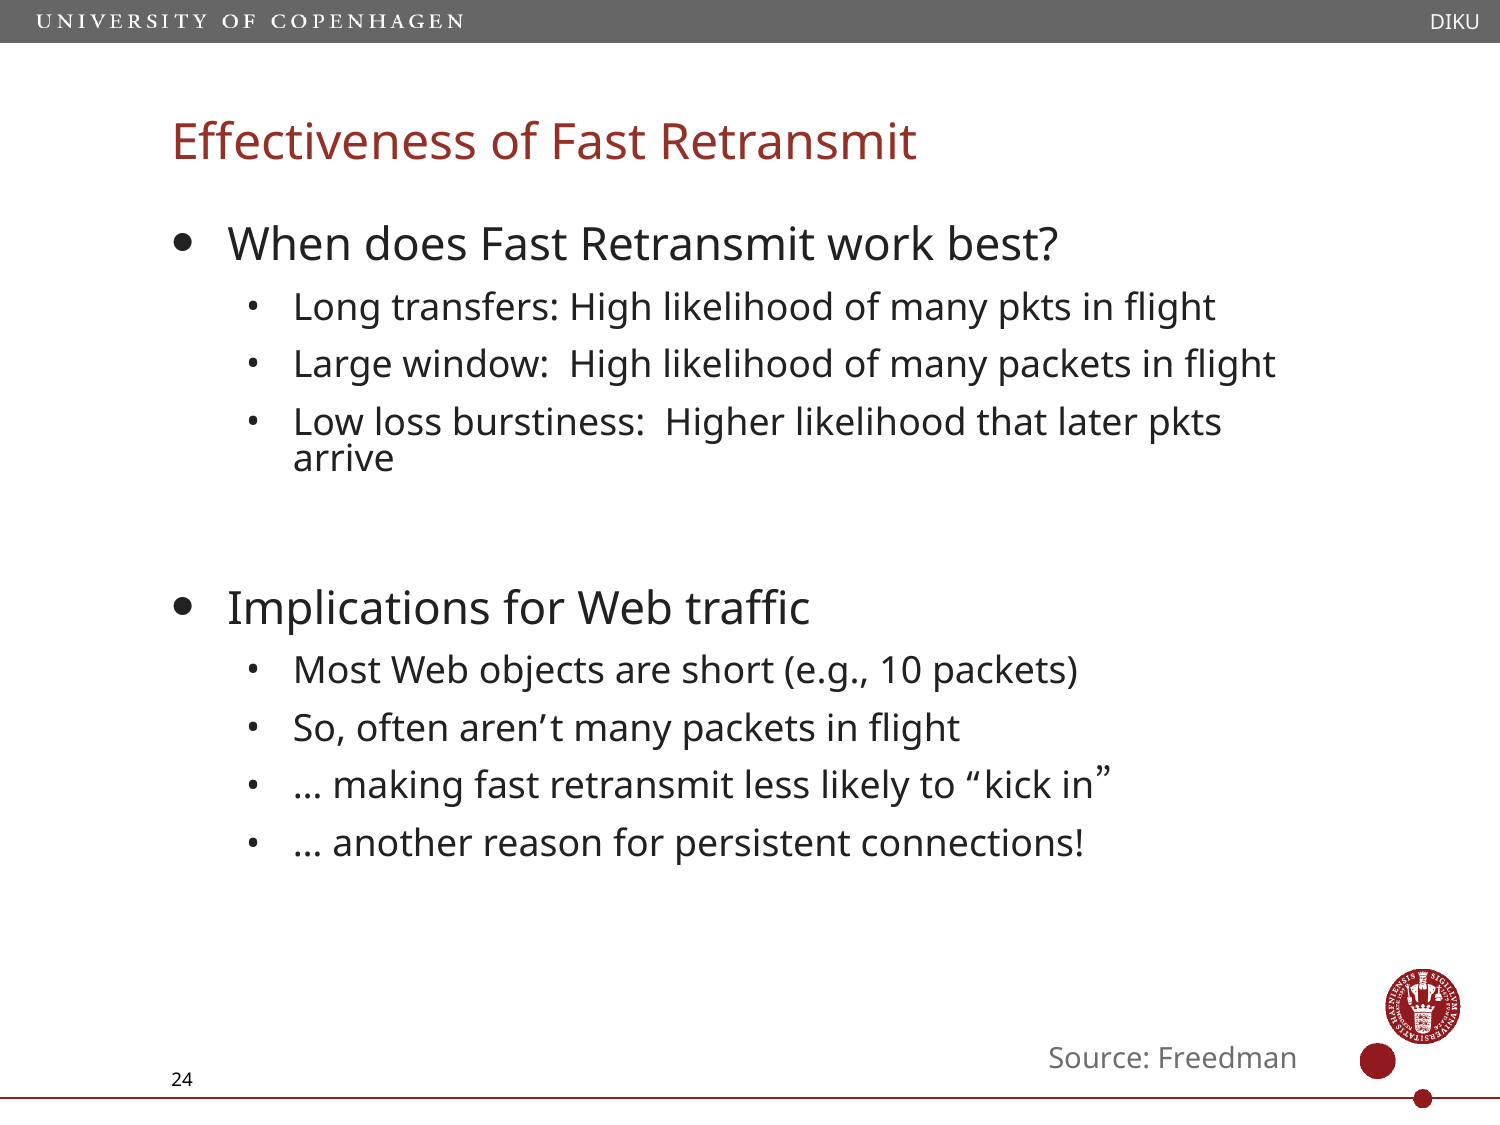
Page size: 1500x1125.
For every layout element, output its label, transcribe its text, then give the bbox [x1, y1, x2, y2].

picture [0, 910, 1500, 1122]
text_box <number> [171, 1067, 522, 1092]
text_box Source: Freedman [1033, 1031, 1341, 1083]
list When does Fast Retransmit work best? Long transfers: High likelihood of many pkts in flight Large window: High likelihood of many packets in flight Low loss burstiness: Higher likelihood that later pkts arrive Implications for Web traffic Most Web objects are short (e.g., 10 packets) So, often aren’t many packets in flight … making fast retransmit less likely to “kick in” … another reason for persistent connections! [171, 225, 1329, 900]
title Effectiveness of Fast Retransmit [171, 75, 1329, 171]
text_box DIKU [469, 0, 1495, 43]
